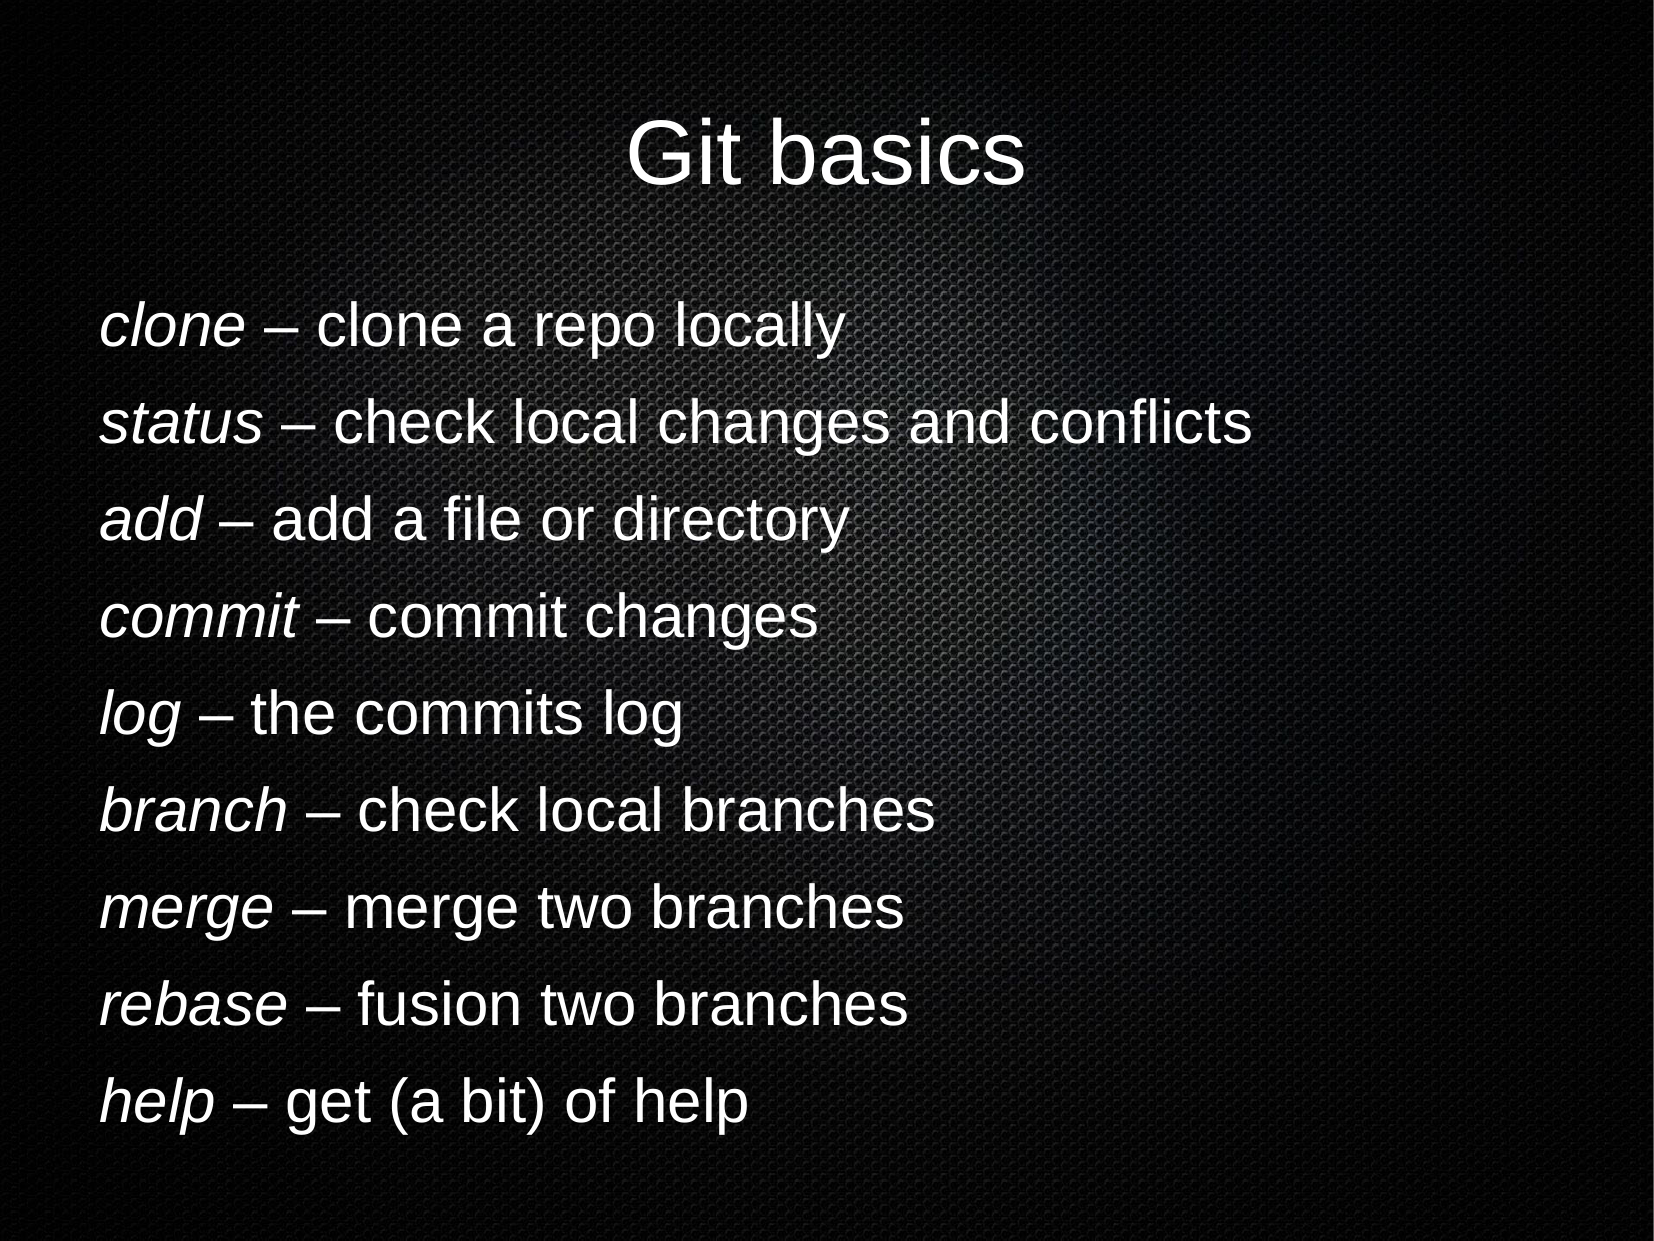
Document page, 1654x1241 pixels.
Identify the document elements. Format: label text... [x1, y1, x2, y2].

list clone – clone a repo locally status – check local changes and conflicts add – add a file or directory commit – commit changes log – the commits log branch – check local branches merge – merge two branches rebase – fusion two branches help – get (a bit) of help [82, 290, 1571, 1141]
title Git basics [82, 49, 1571, 257]
picture [0, 0, 1654, 1241]
